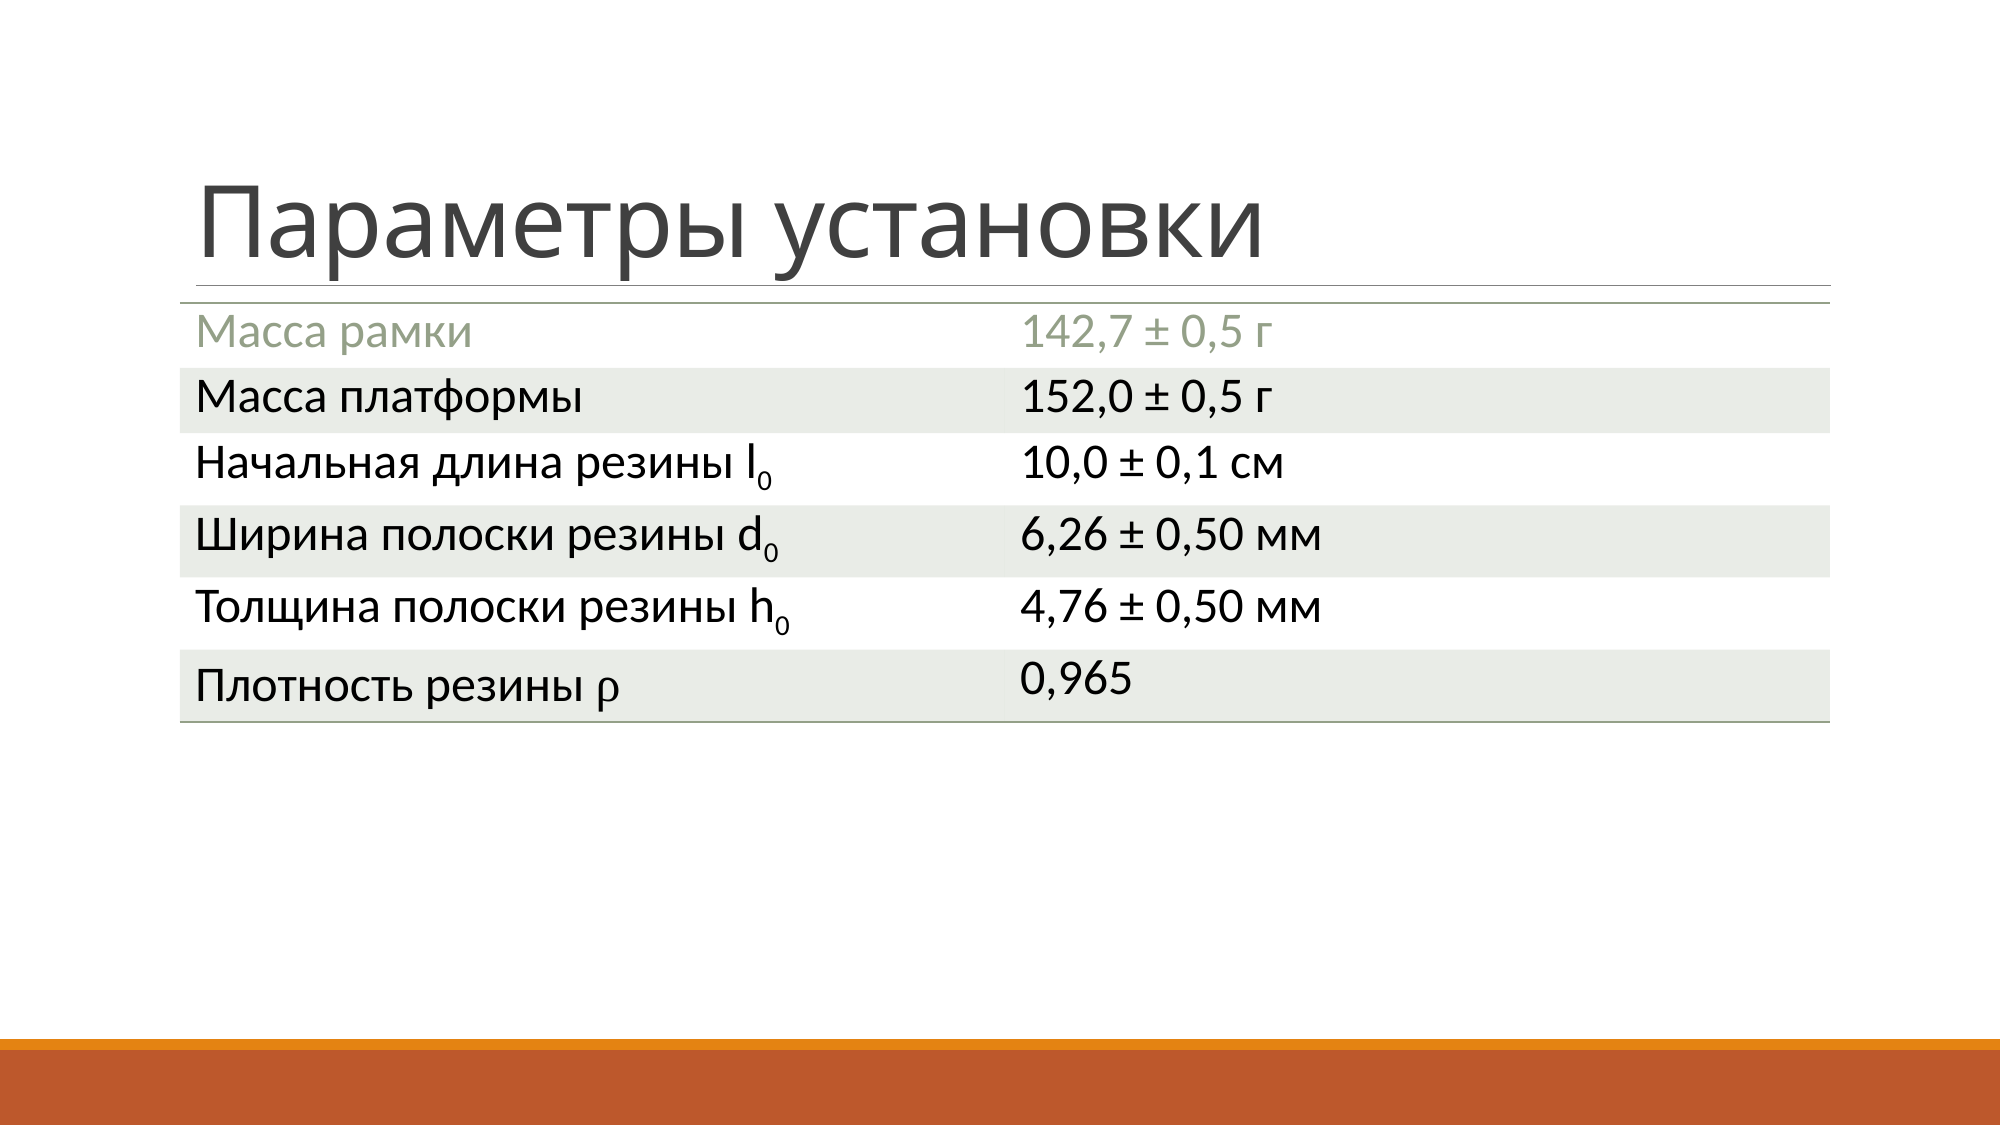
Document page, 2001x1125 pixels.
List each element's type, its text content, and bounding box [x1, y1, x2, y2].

table_cell Толщина полоски резины h0 [180, 577, 1005, 650]
table_cell 152,0 ± 0,5 г [1005, 368, 1830, 433]
table_cell 6,26 ± 0,50 мм [1005, 505, 1830, 577]
title Параметры установки [180, 47, 1830, 285]
table_cell Ширина полоски резины d0 [180, 505, 1005, 577]
table_cell 10,0 ± 0,1 см [1005, 433, 1830, 505]
table_cell 0,965 [1005, 650, 1830, 721]
table_header 142,7 ± 0,5 г [1005, 304, 1830, 368]
table_cell Начальная длина резины l0 [180, 433, 1005, 505]
table_cell Плотность резины ρ [180, 650, 1005, 721]
table_cell 4,76 ± 0,50 мм [1005, 577, 1830, 650]
table_header Масса рамки [180, 304, 1005, 368]
table_cell Масса платформы [180, 368, 1005, 433]
